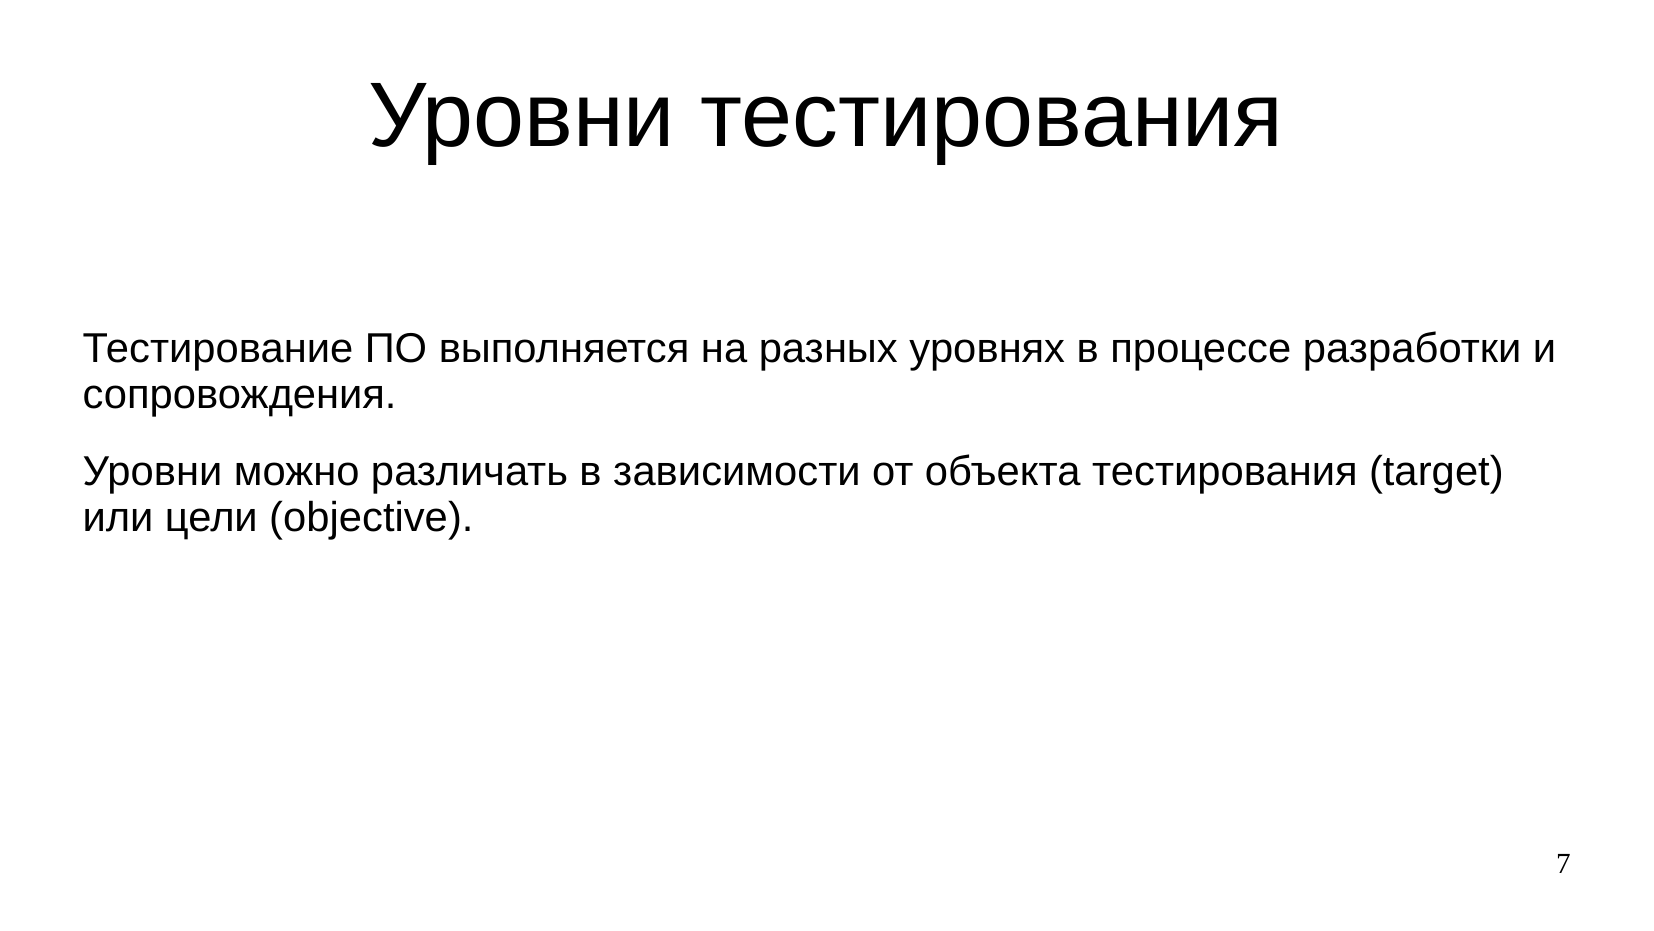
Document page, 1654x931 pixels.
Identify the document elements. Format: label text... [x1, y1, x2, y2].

list Тестирование ПО выполняется на разных уровнях в процессе разработки и сопровождения. Уровни можно различать в зависимости от объекта тестирования (target) или цели (objective). [82, 324, 1571, 758]
title Уровни тестирования [82, 37, 1571, 193]
